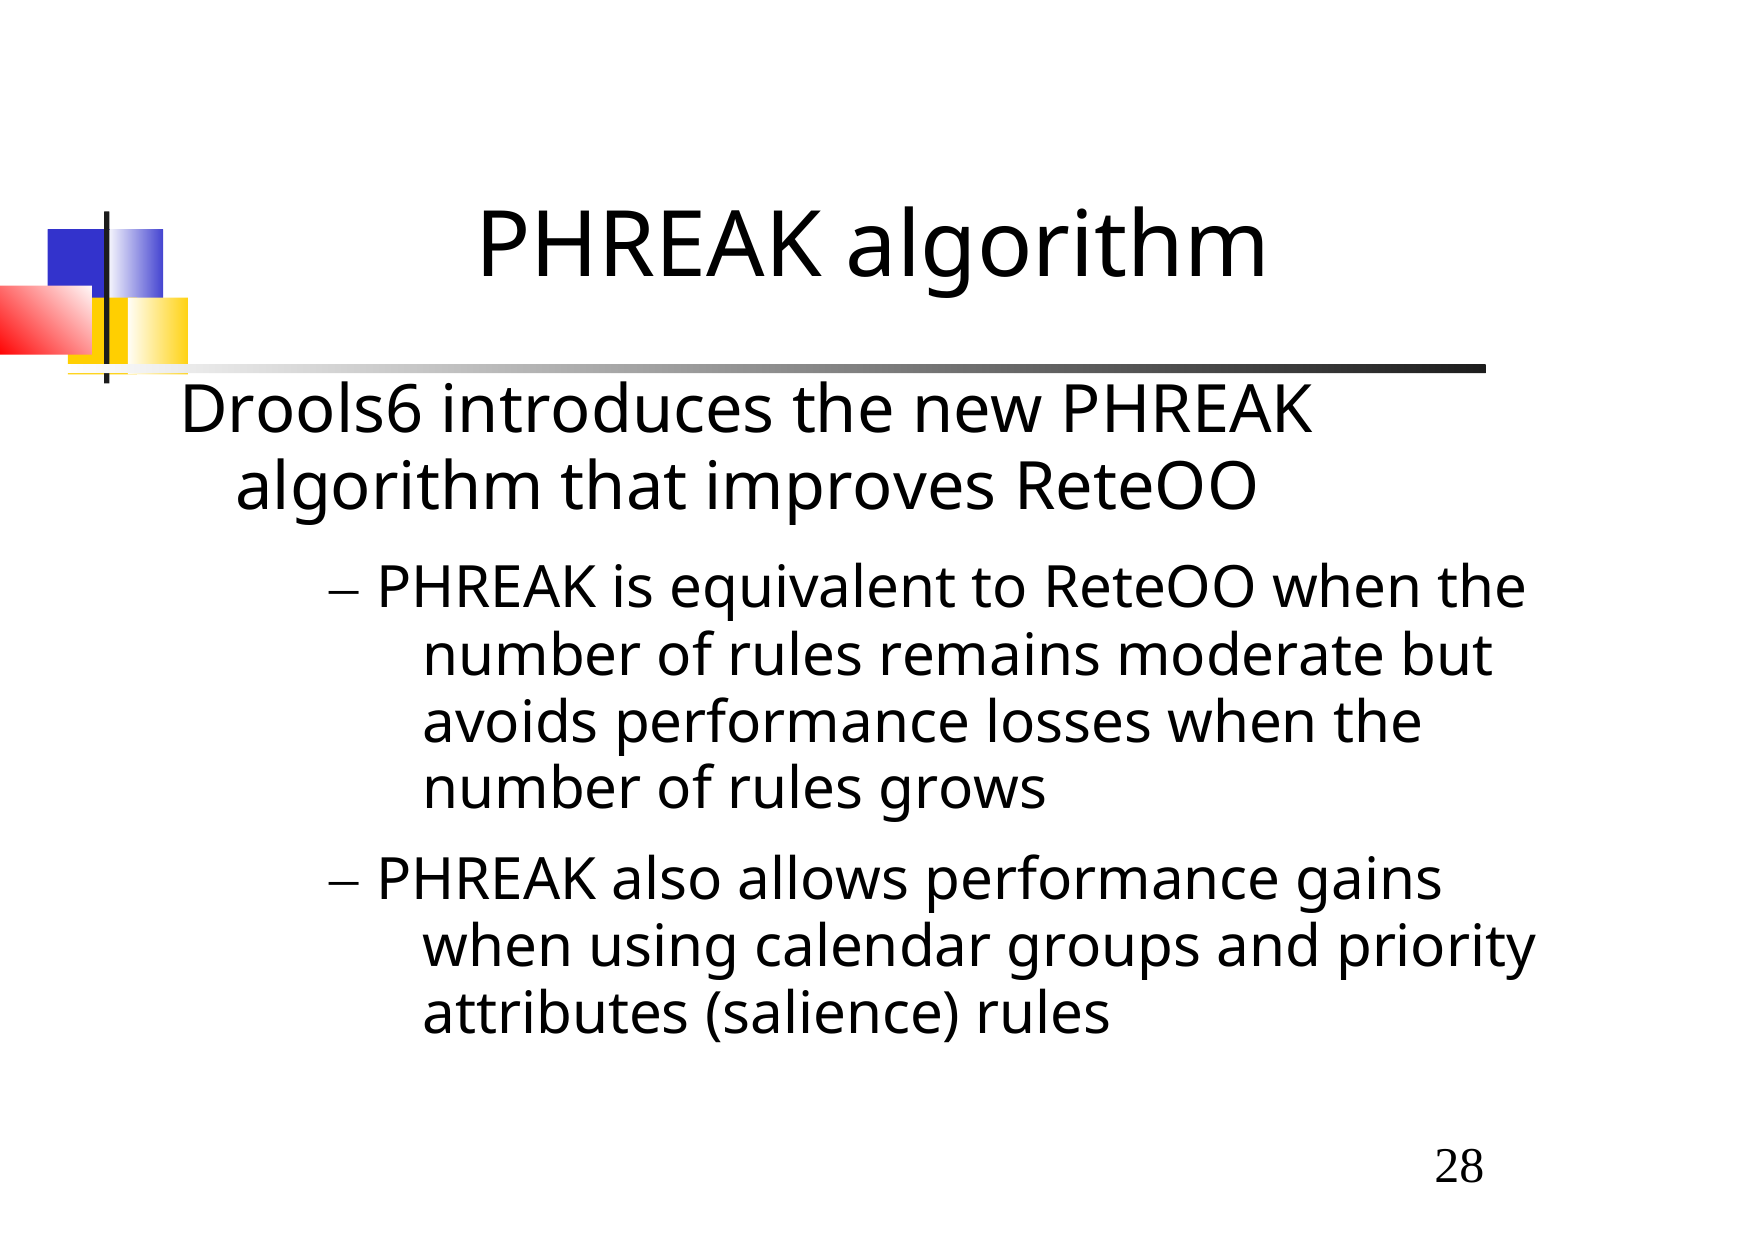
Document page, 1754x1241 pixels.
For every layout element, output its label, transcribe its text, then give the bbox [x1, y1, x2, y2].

title PHREAK algorithm [179, 139, 1567, 351]
list Drools6 introduces the new PHREAK algorithm that improves ReteOO PHREAK is equivalent to ReteOO when the number of rules remains moderate but avoids performance losses when the number of rules grows PHREAK also allows performance gains when using calendar groups and priority attributes (salience) rules [179, 371, 1567, 1091]
